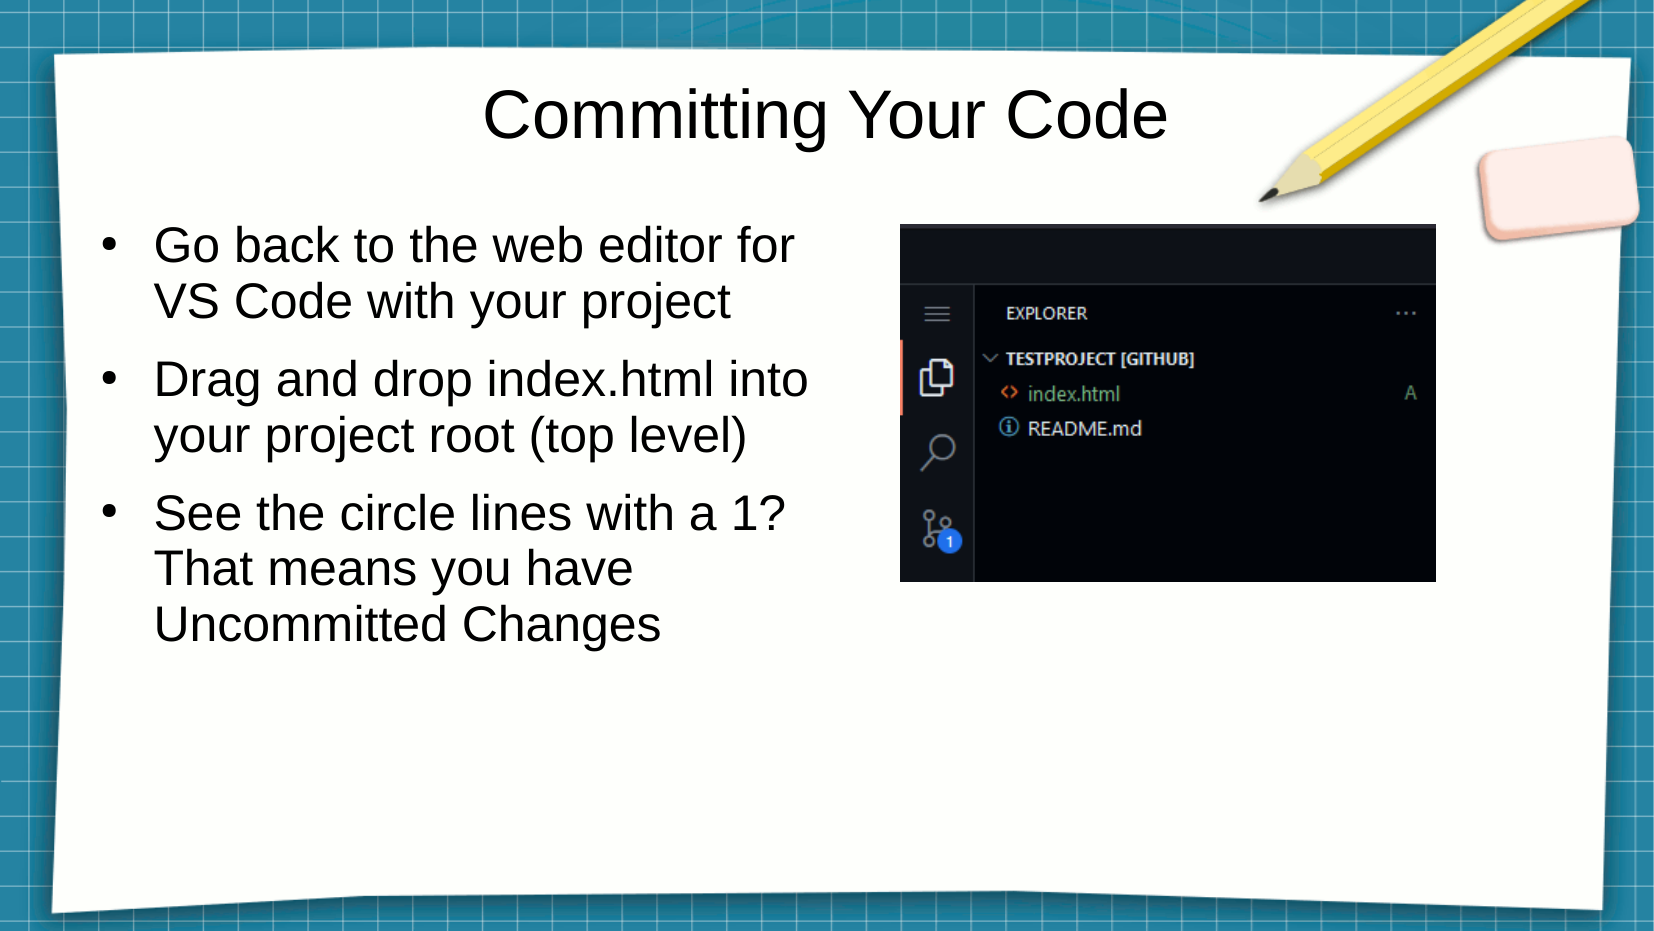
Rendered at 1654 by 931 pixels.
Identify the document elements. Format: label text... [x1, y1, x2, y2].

picture [0, 0, 1654, 931]
title Committing Your Code [82, 37, 1571, 193]
list Go back to the web editor for VS Code with your project Drag and drop index.html into your project root (top level) See the circle lines with a 1? That means you have Uncommitted Changes [82, 217, 826, 758]
